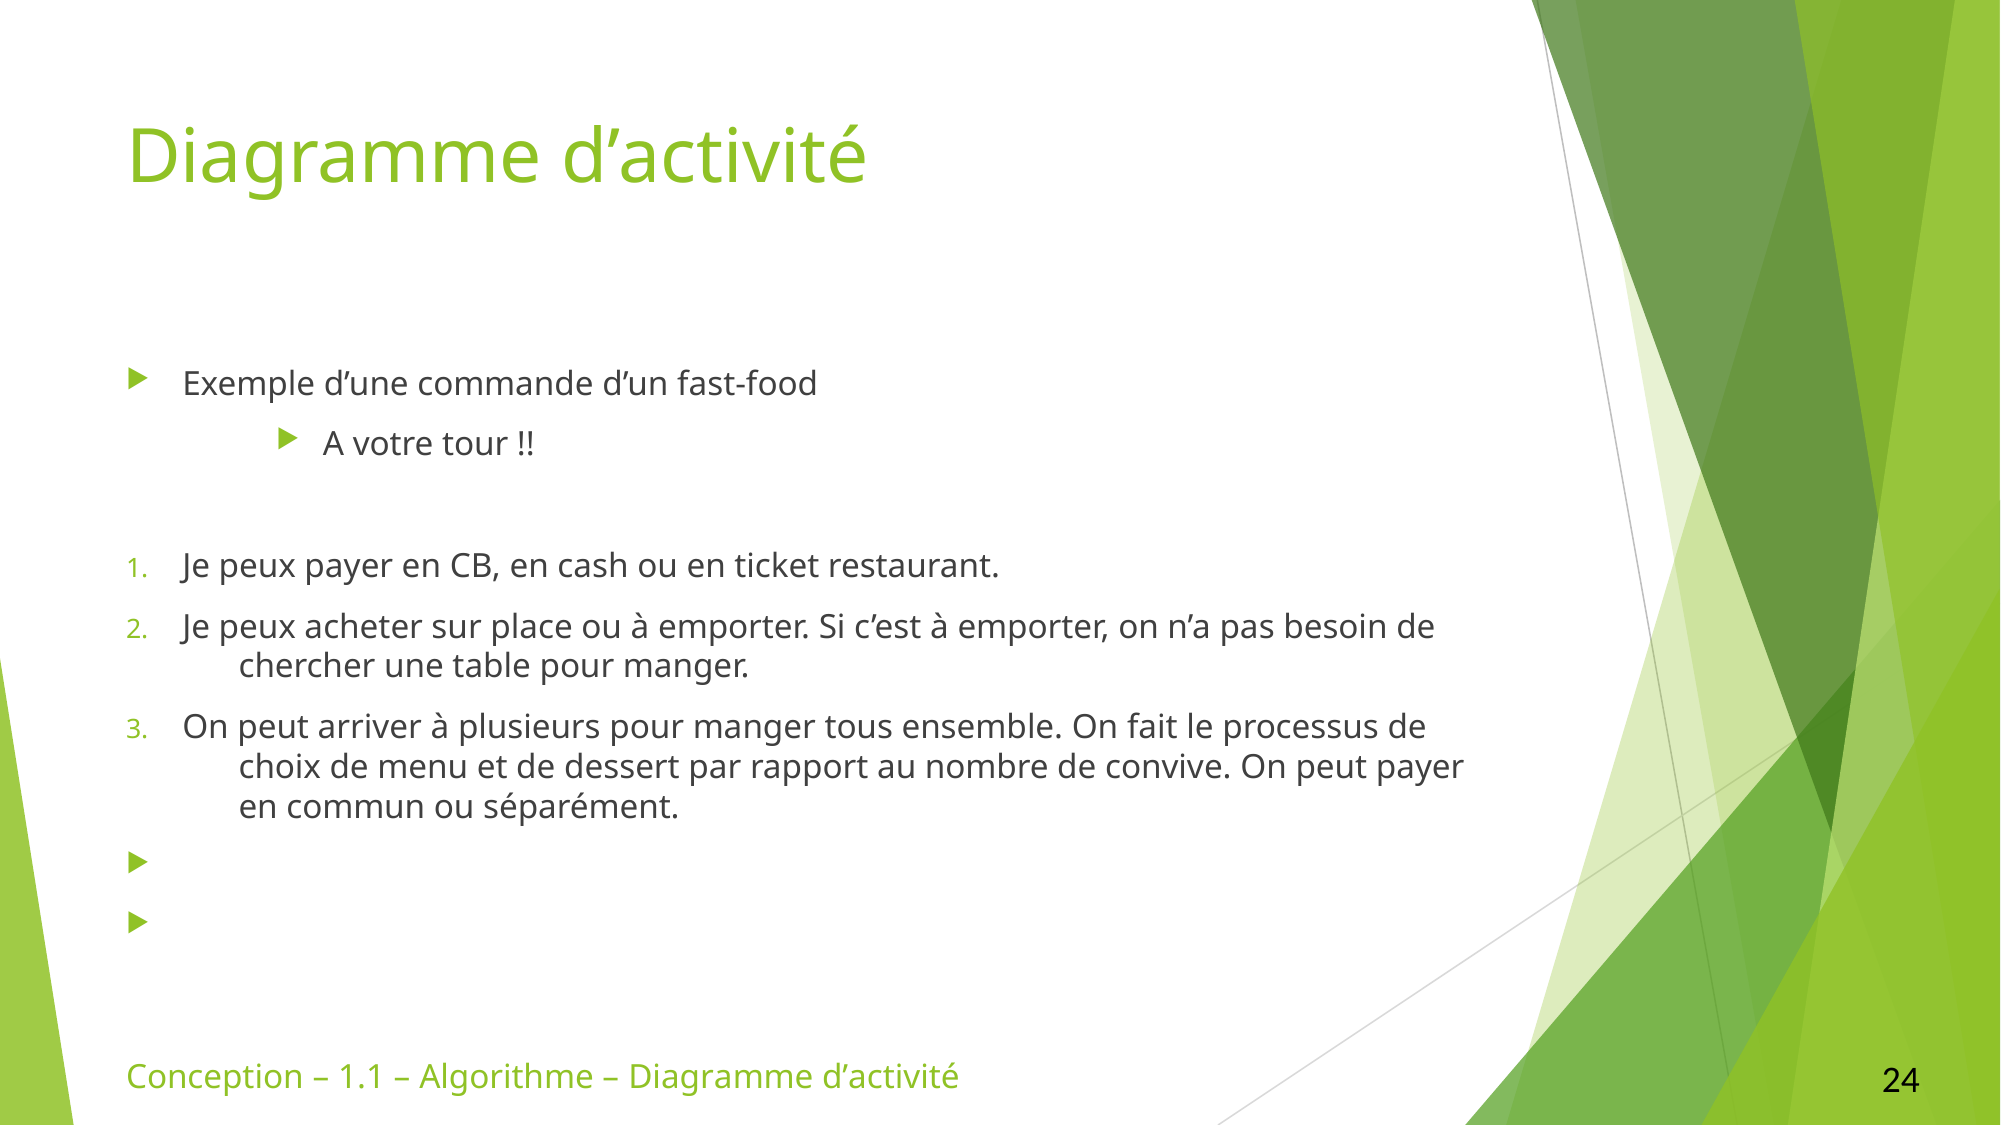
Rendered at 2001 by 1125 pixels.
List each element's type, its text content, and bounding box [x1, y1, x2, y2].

title Diagramme d’activité [111, 99, 1522, 317]
text_box Conception – 1.1 – Algorithme – Diagramme d’activité [111, 1047, 1094, 1109]
text_box [1866, 1047, 1979, 1108]
list Exemple d’une commande d’un fast-food A votre tour !! Je peux payer en CB, en cash ou en ticket restaurant. Je peux acheter sur place ou à emporter. Si c’est à emporter, on n’a pas besoin de chercher une table pour manger. On peut arriver à plusieurs pour manger tous ensemble. On fait le processus de choix de menu et de dessert par rapport au nombre de convive. On peut payer en commun ou séparément. [111, 354, 1522, 992]
